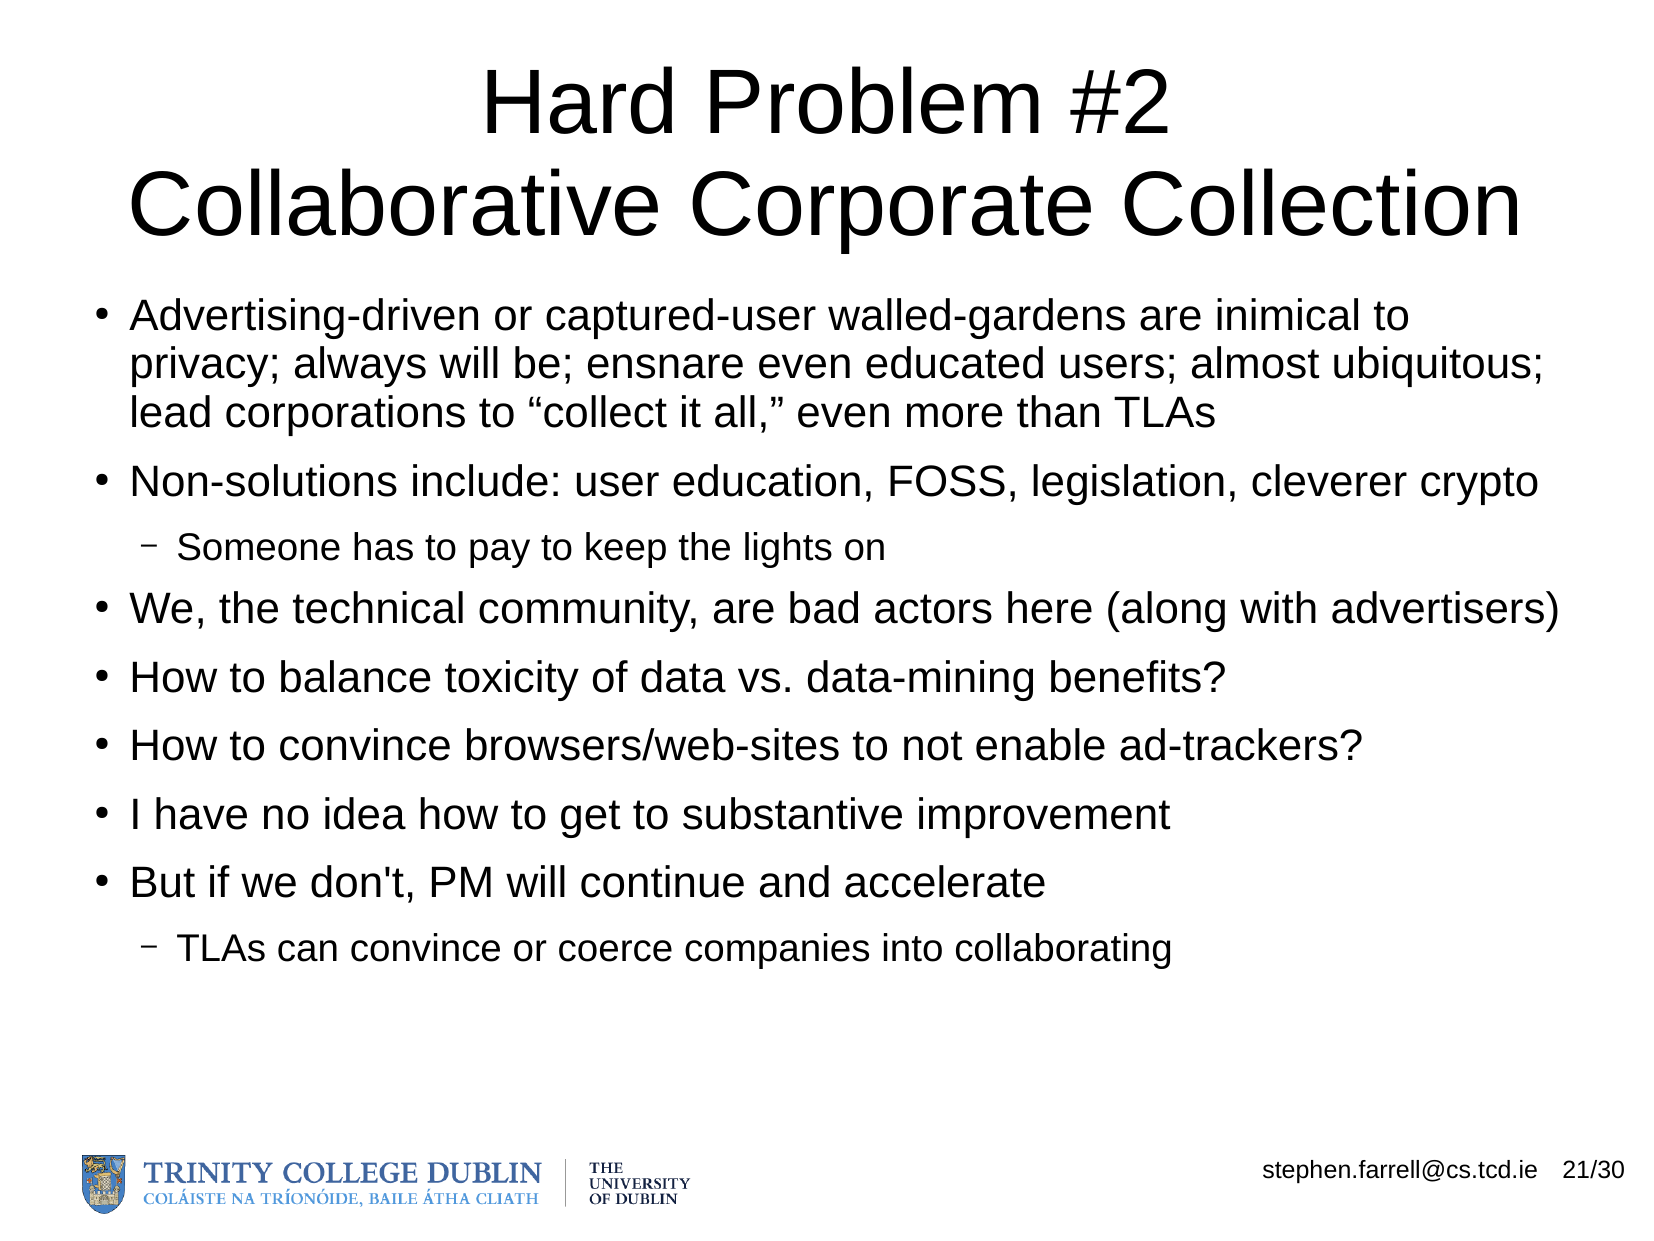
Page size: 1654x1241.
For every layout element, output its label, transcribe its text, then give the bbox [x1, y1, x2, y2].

picture [82, 1155, 694, 1214]
list Advertising-driven or captured-user walled-gardens are inimical to privacy; always will be; ensnare even educated users; almost ubiquitous; lead corporations to “collect it all,” even more than TLAs Non-solutions include: user education, FOSS, legislation, cleverer crypto Someone has to pay to keep the lights on We, the technical community, are bad actors here (along with advertisers) How to balance toxicity of data vs. data-mining benefits? How to convince browsers/web-sites to not enable ad-trackers? I have no idea how to get to substantive improvement But if we don't, PM will continue and accelerate TLAs can convince or coerce companies into collaborating [82, 290, 1571, 1010]
title Hard Problem #2 Collaborative Corporate Collection [82, 49, 1571, 257]
